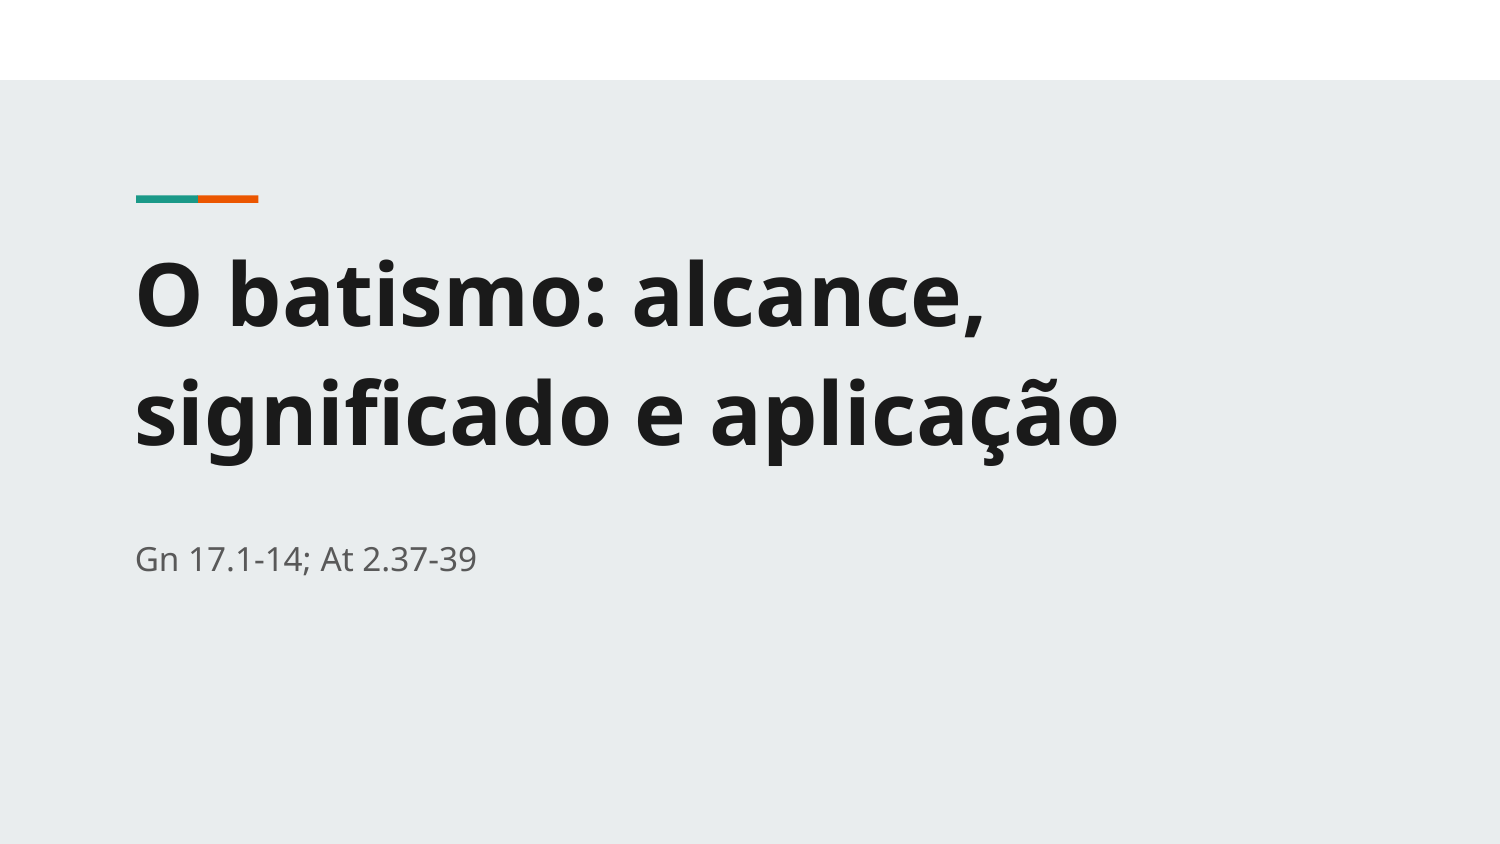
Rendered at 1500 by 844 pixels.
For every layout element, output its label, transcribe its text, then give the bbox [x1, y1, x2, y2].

subtitle Gn 17.1-14; At 2.37-39 [119, 520, 1381, 610]
title O batismo: alcance, significado e aplicação [119, 217, 1381, 491]
